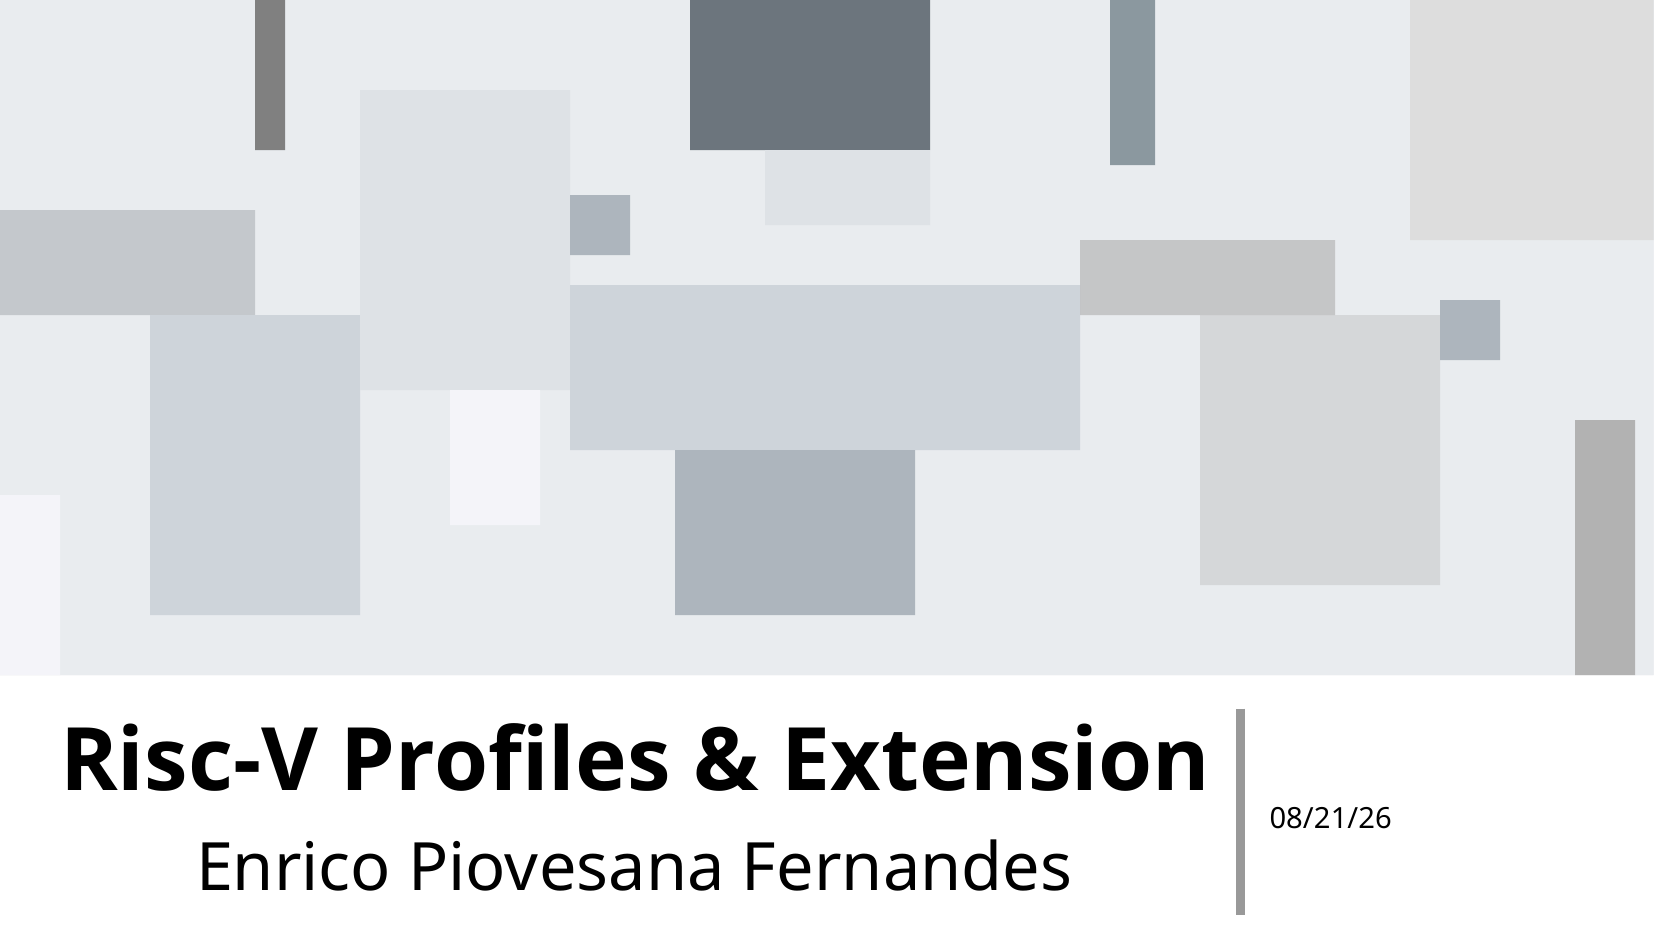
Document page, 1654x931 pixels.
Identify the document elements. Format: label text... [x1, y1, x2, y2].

title Risc-V Profiles & Extension [59, 694, 1211, 819]
subtitle Enrico Piovesana Fernandes [59, 819, 1211, 911]
